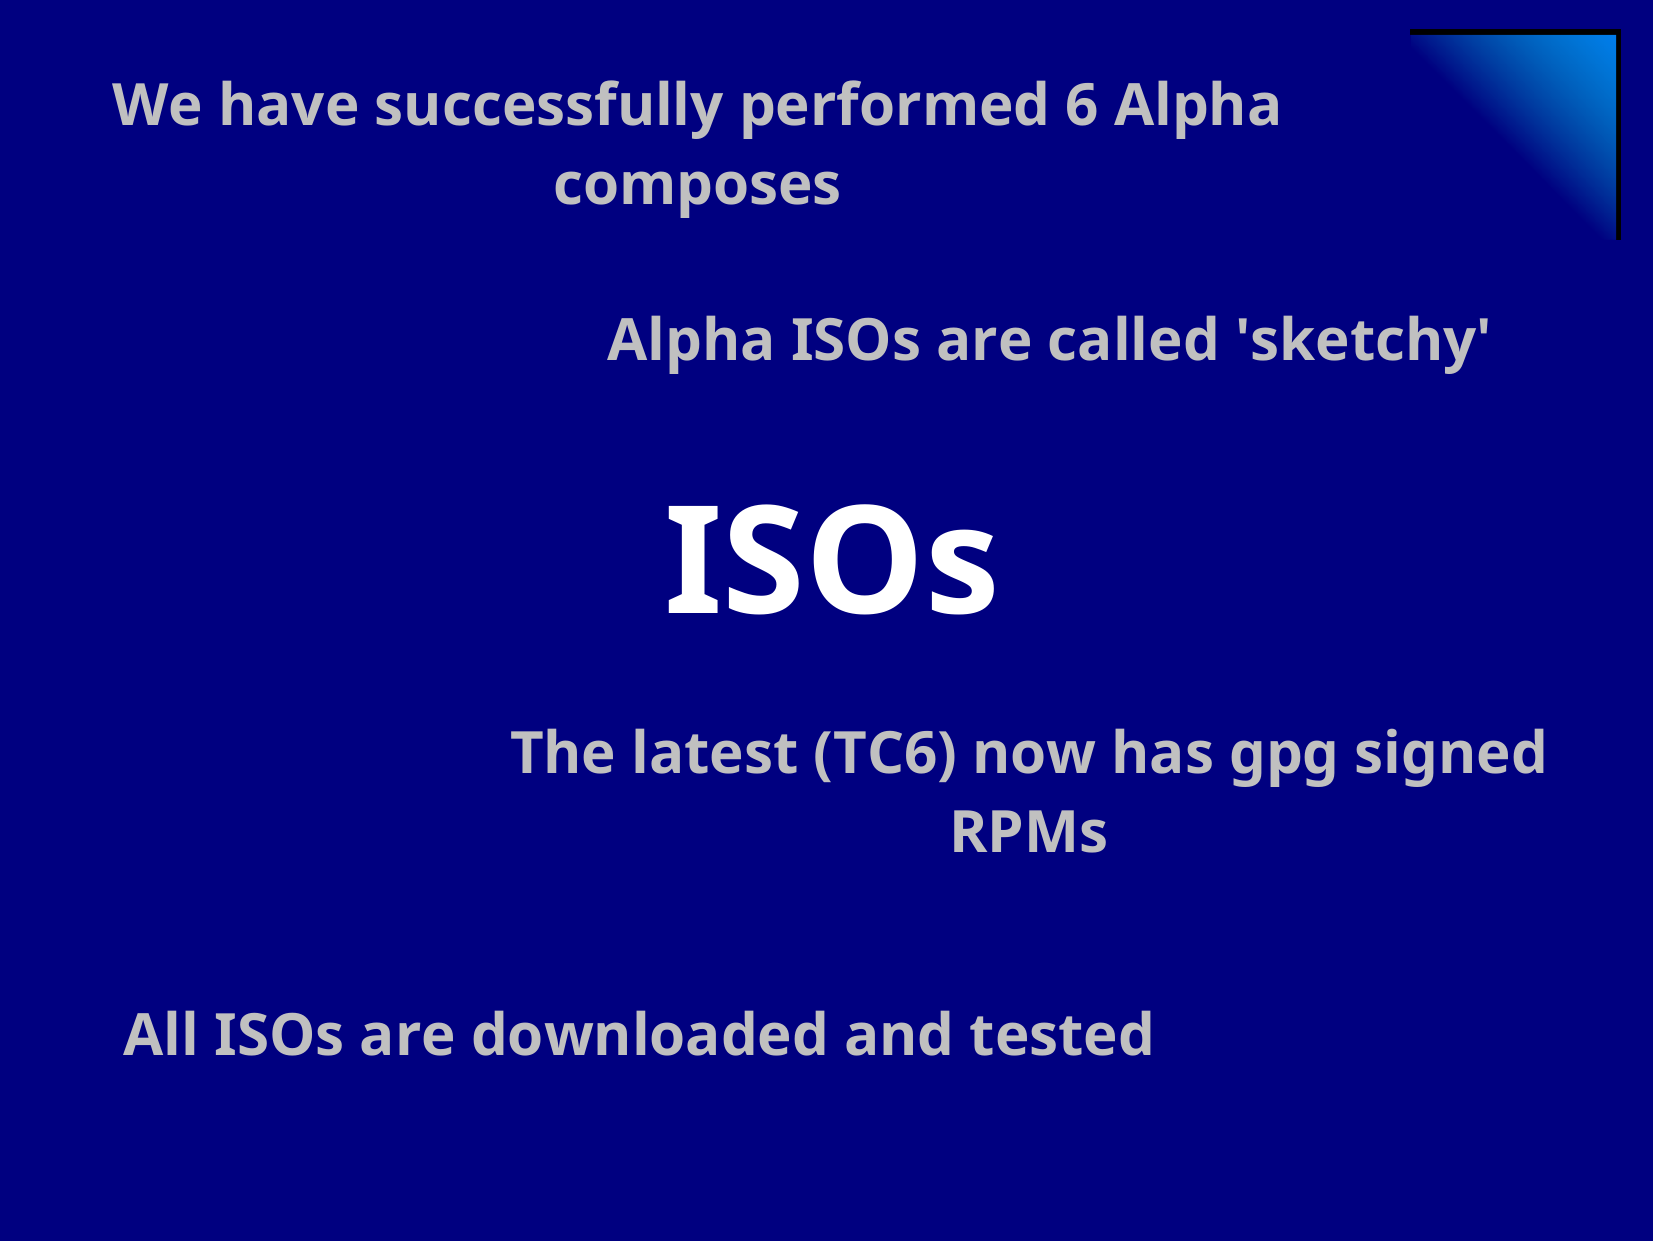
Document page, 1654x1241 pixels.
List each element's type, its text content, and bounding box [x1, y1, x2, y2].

text_box The latest (TC6) now has gpg signed RPMs [444, 752, 1615, 829]
text_box We have successfully performed 6 Alpha composes [45, 105, 1351, 181]
picture [1410, 29, 1621, 241]
text_box All ISOs are downloaded and tested [54, 994, 1225, 1071]
text_box Alpha ISOs are called 'sketchy' [465, 299, 1635, 376]
text_box ISOs [74, 458, 1590, 653]
